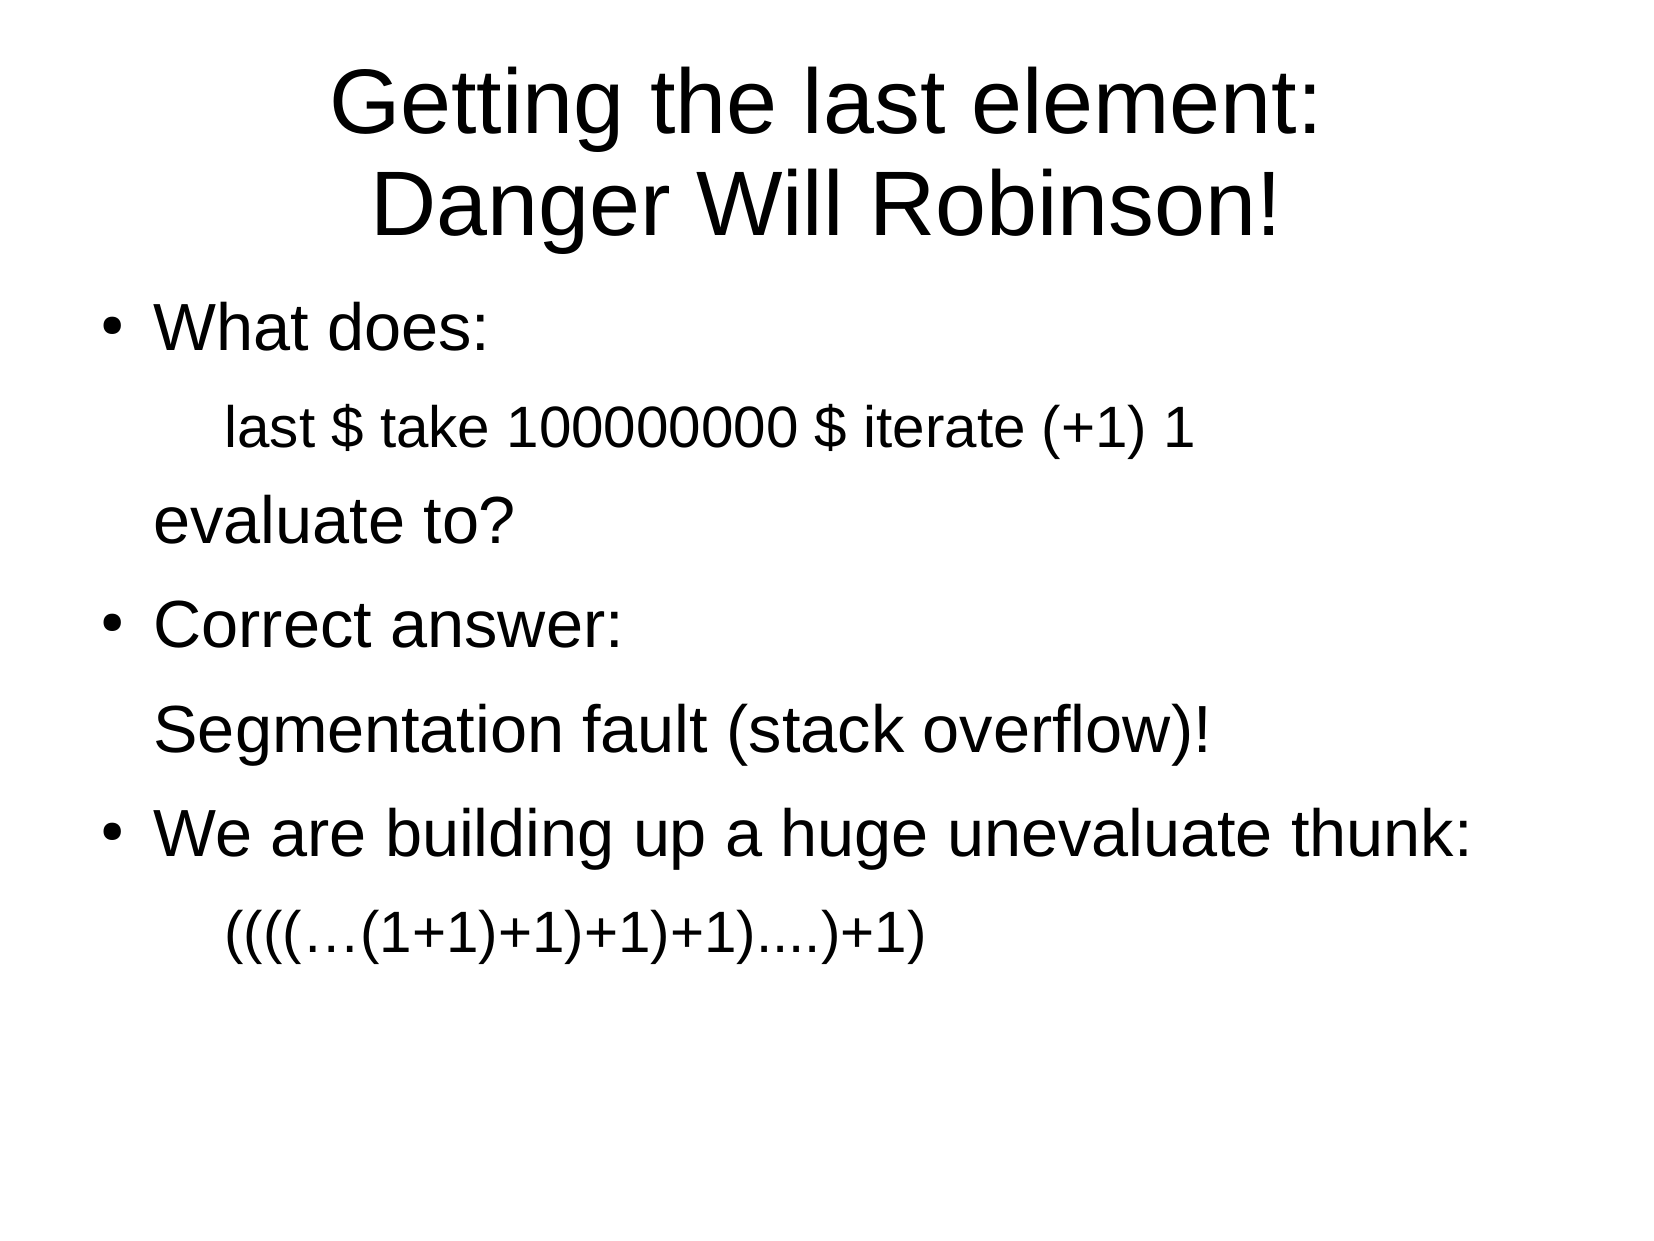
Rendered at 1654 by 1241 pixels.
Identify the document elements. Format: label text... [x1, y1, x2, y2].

list What does: last $ take 100000000 $ iterate (+1) 1 evaluate to? Correct answer: Segmentation fault (stack overflow)! We are building up a huge unevaluate thunk: ((((…(1+1)+1)+1)+1)....)+1) [82, 290, 1571, 1010]
title Getting the last element: Danger Will Robinson! [82, 49, 1571, 257]
